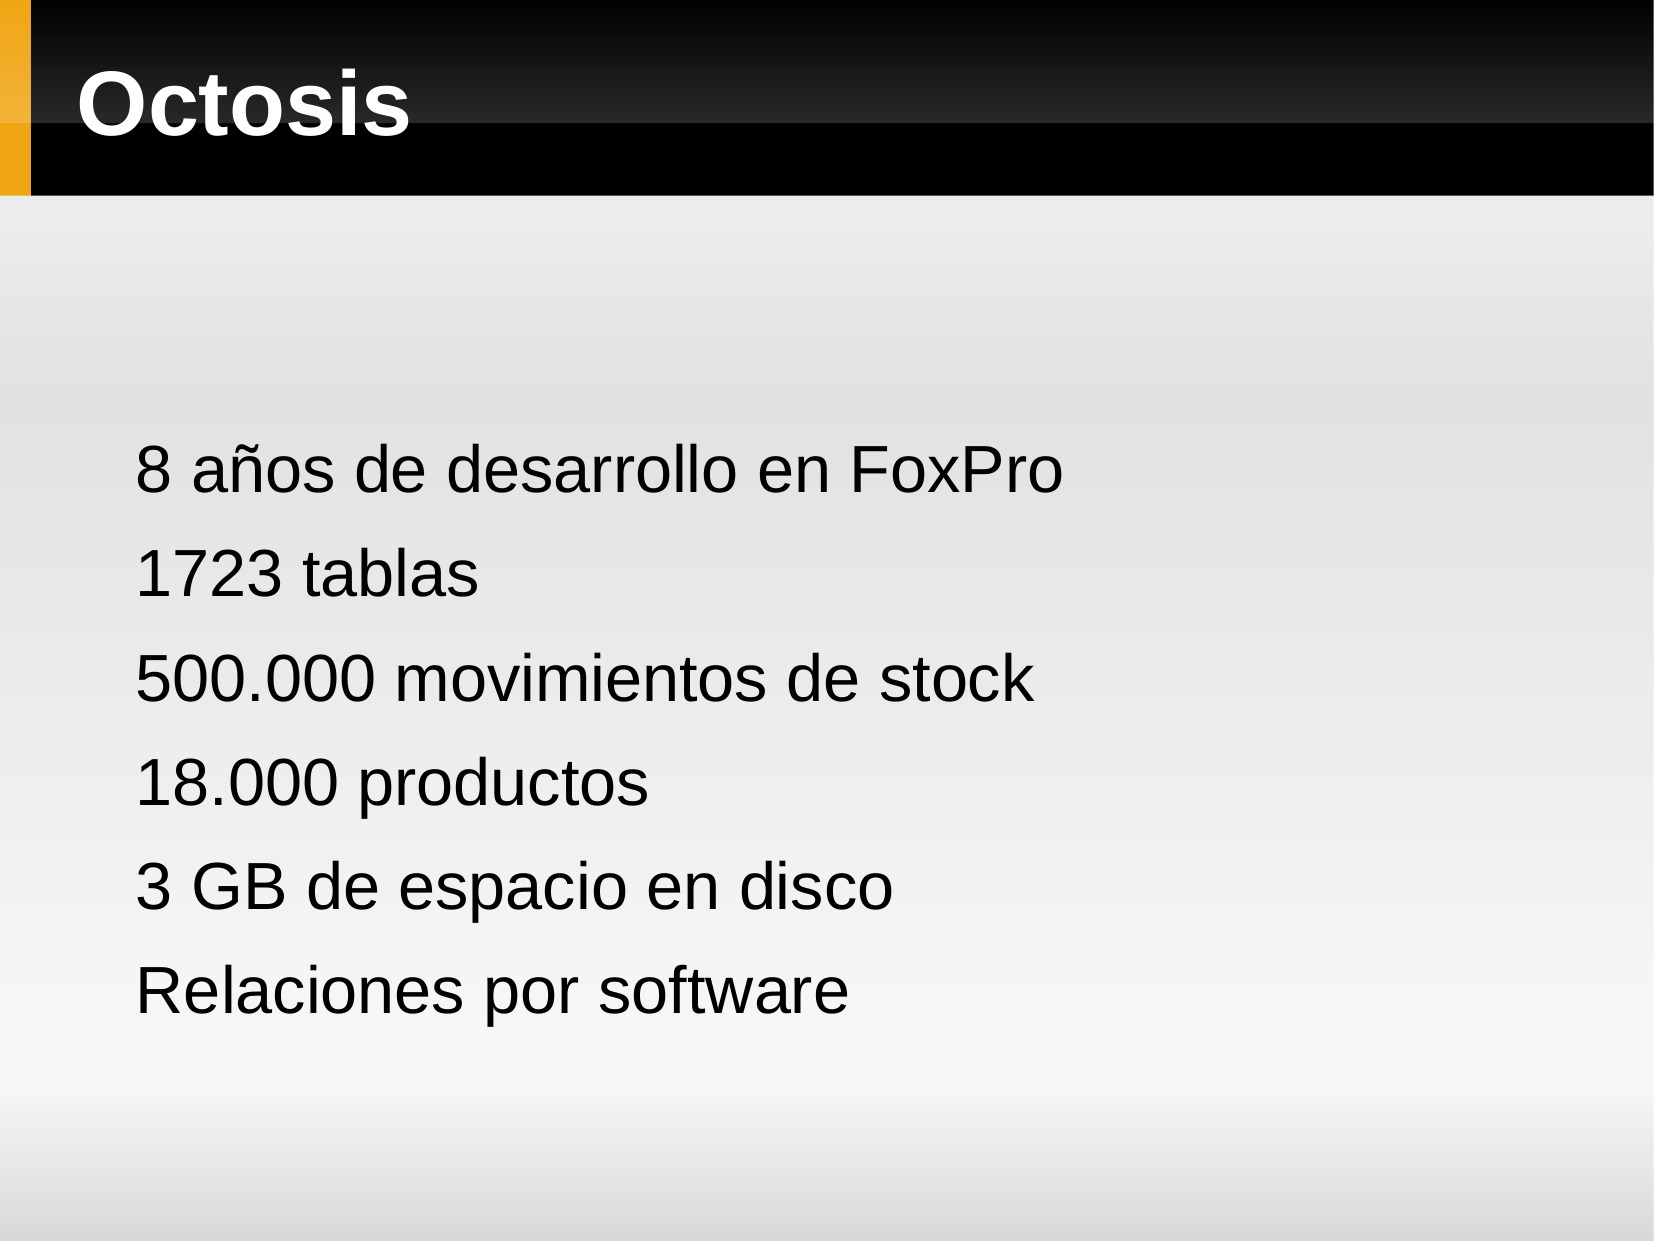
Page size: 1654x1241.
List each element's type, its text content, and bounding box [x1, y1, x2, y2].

list 8 años de desarrollo en FoxPro 1723 tablas 500.000 movimientos de stock 18.000 productos 3 GB de espacio en disco Relaciones por software [118, 431, 1607, 1093]
picture [0, 0, 1654, 1241]
title Octosis [76, 0, 1565, 208]
